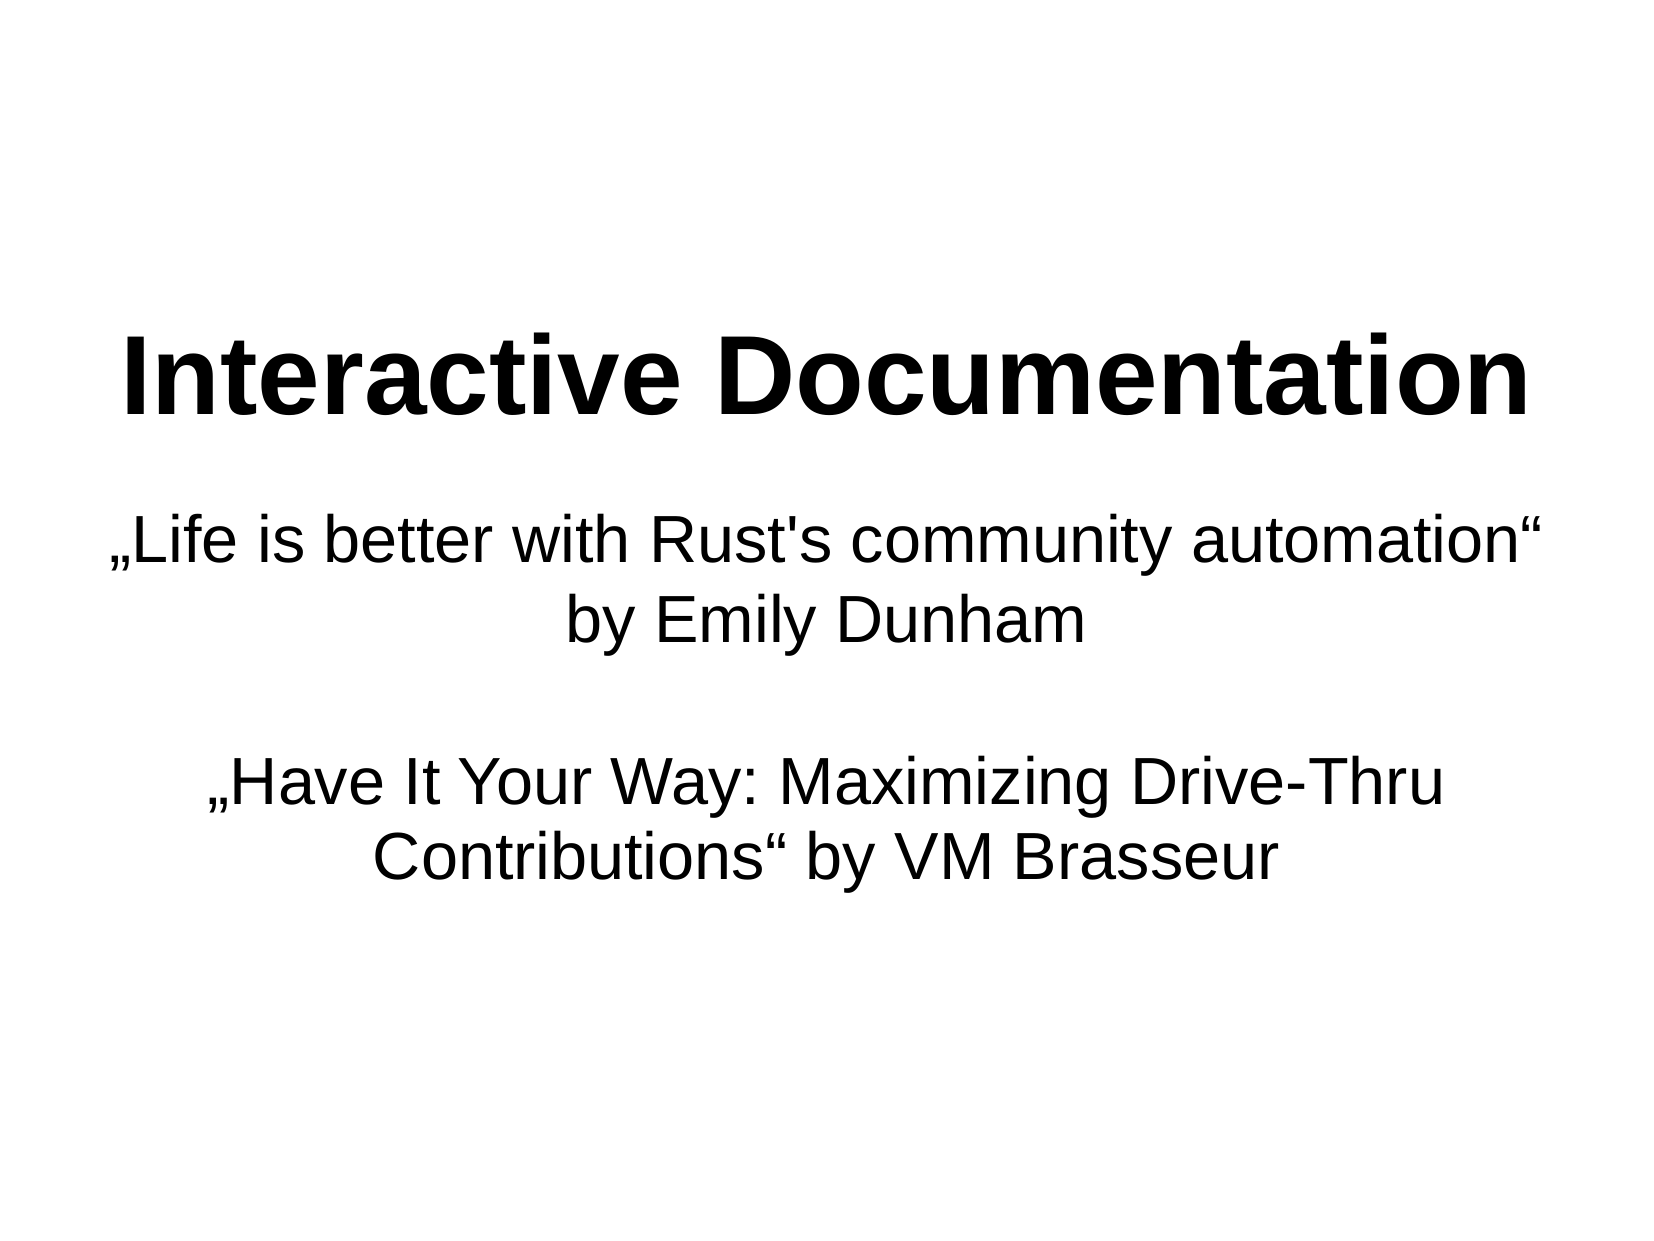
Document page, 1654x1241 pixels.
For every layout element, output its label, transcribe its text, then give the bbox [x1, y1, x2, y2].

title Interactive Documentation [82, 271, 1571, 479]
subtitle „Life is better with Rust's community automation“ by Emily Dunham „Have It Your Way: Maximizing Drive-Thru Contributions“ by VM Brasseur [82, 497, 1571, 898]
